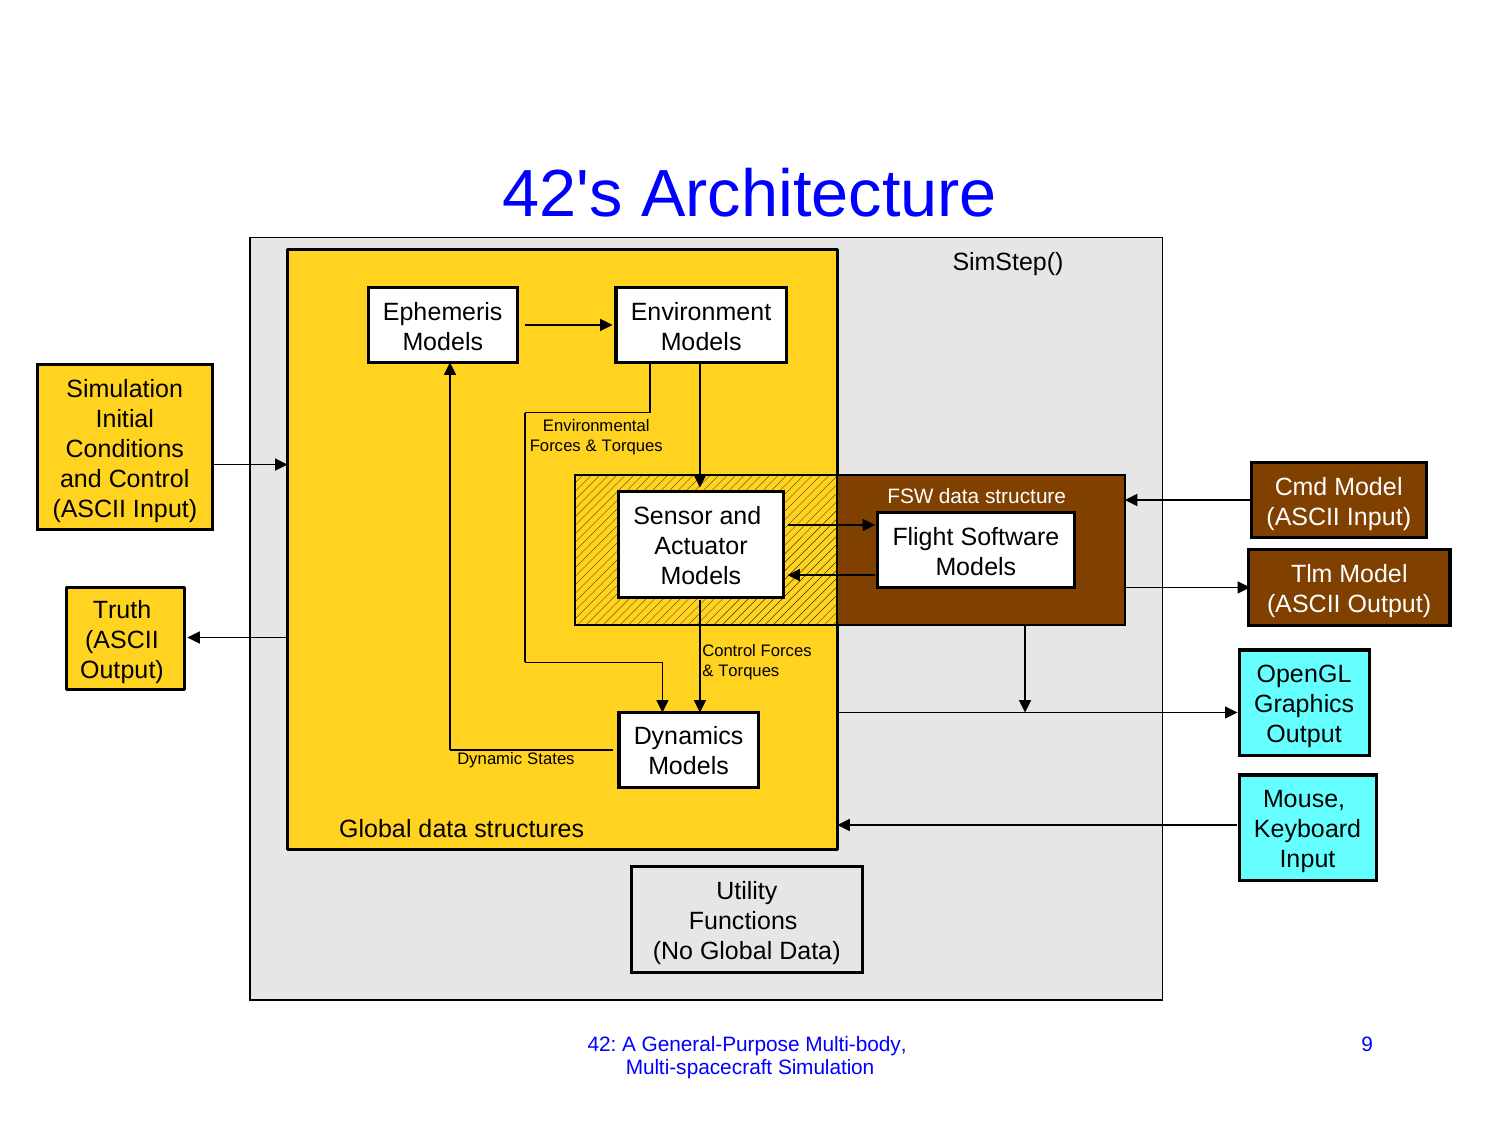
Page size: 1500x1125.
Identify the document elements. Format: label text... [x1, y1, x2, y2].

text_box Dynamics Models [618, 712, 759, 788]
text_box Truth (ASCII Output) [66, 587, 185, 690]
text_box Ephemeris Models [368, 287, 518, 363]
title 42's Architecture [112, 99, 1388, 288]
text_box Environmental Forces & Torques [515, 407, 678, 463]
text_box Control Forces & Torques [687, 632, 828, 688]
text_box Environment Models [615, 287, 787, 363]
text_box Simulation Initial Conditions and Control (ASCII Input) [37, 364, 213, 530]
text_box OpenGL Graphics Output [1239, 650, 1370, 756]
text_box Flight Software Models [877, 516, 1075, 588]
text_box Sensor and Actuator Models [618, 491, 784, 598]
text_box Utility Functions (No Global Data) [631, 866, 863, 973]
text_box SimStep() [937, 237, 1079, 283]
text_box Global data structures [324, 804, 600, 851]
text_box FSW data structure [841, 474, 1113, 516]
text_box Dynamic States [442, 739, 590, 776]
text_box [249, 249, 1163, 1000]
text_box Mouse, Keyboard Input [1239, 774, 1377, 881]
text_box Tlm Model (ASCII Output) [1248, 549, 1450, 626]
text_box Cmd Model (ASCII Input) [1251, 462, 1427, 538]
